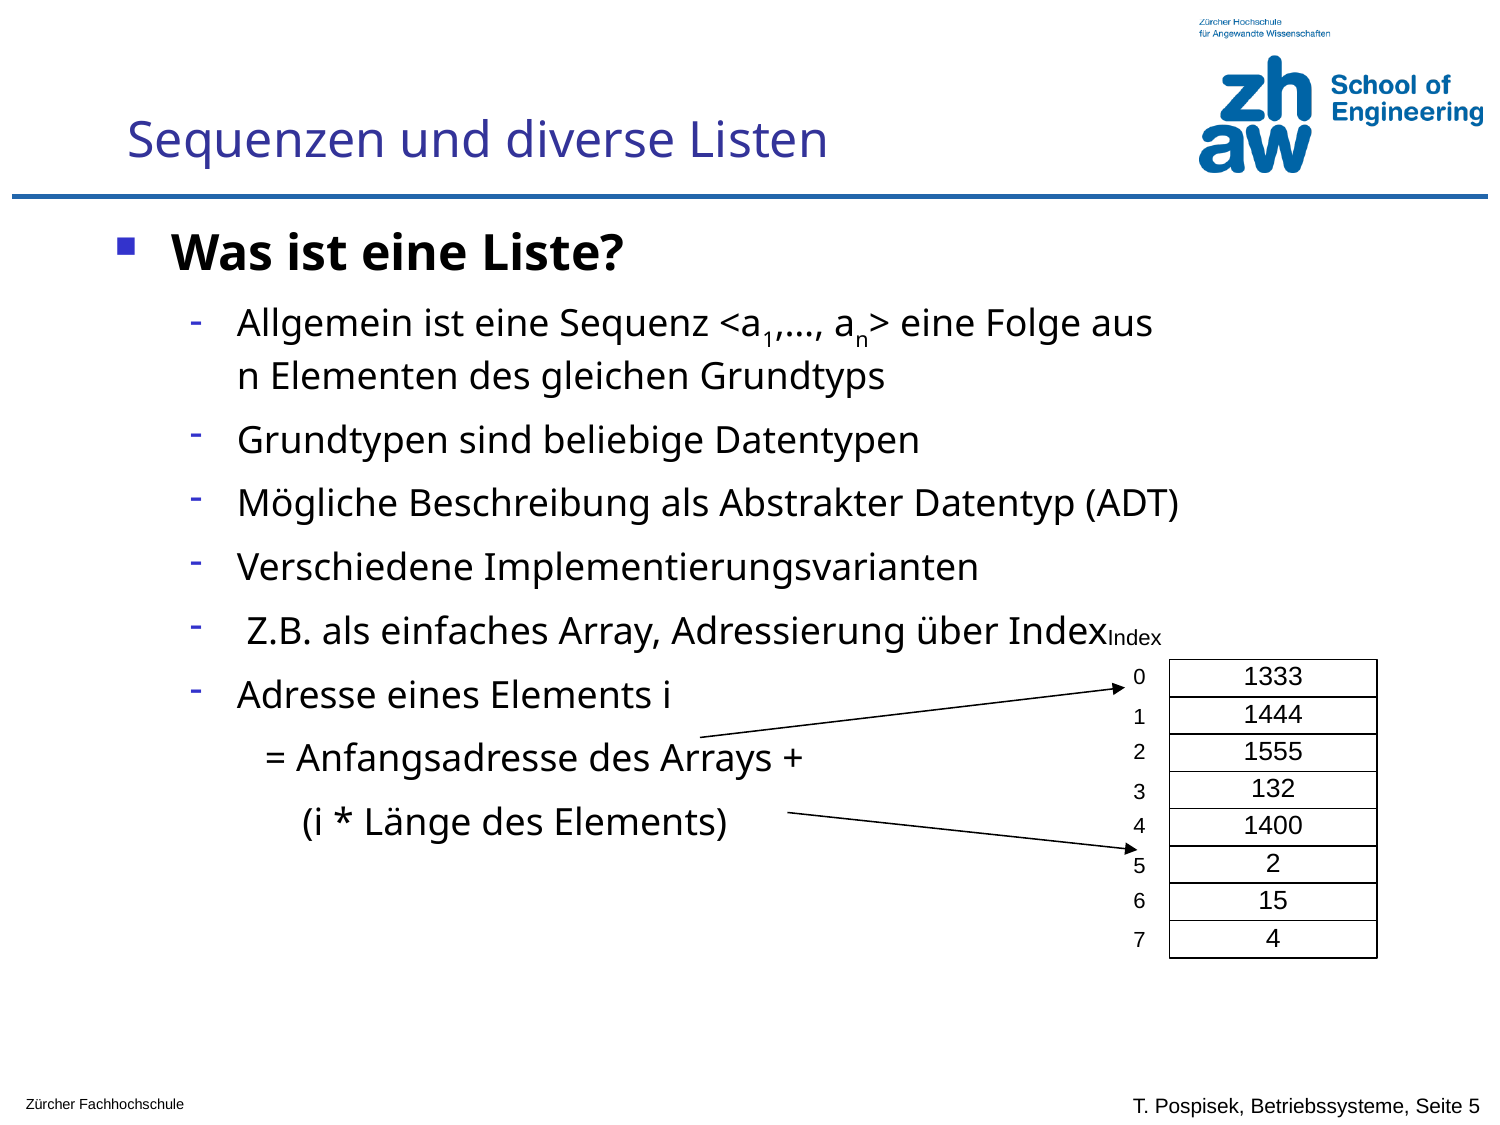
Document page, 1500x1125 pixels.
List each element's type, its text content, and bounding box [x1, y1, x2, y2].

title Sequenzen und diverse Listen [112, 50, 1391, 175]
list Was ist eine Liste? Allgemein ist eine Sequenz <a1,…, an> eine Folge aus n Elementen des gleichen Grundtyps Grundtypen sind beliebige Datentypen Mögliche Beschreibung als Abstrakter Datentyp (ADT) Verschiedene Implementierungsvarianten Z.B. als einfaches Array, Adressierung über Index Adresse eines Elements i = Anfangsadresse des Arrays + (i * Länge des Elements) [99, 212, 1200, 938]
picture [1087, 612, 1382, 967]
picture [1199, 19, 1483, 173]
